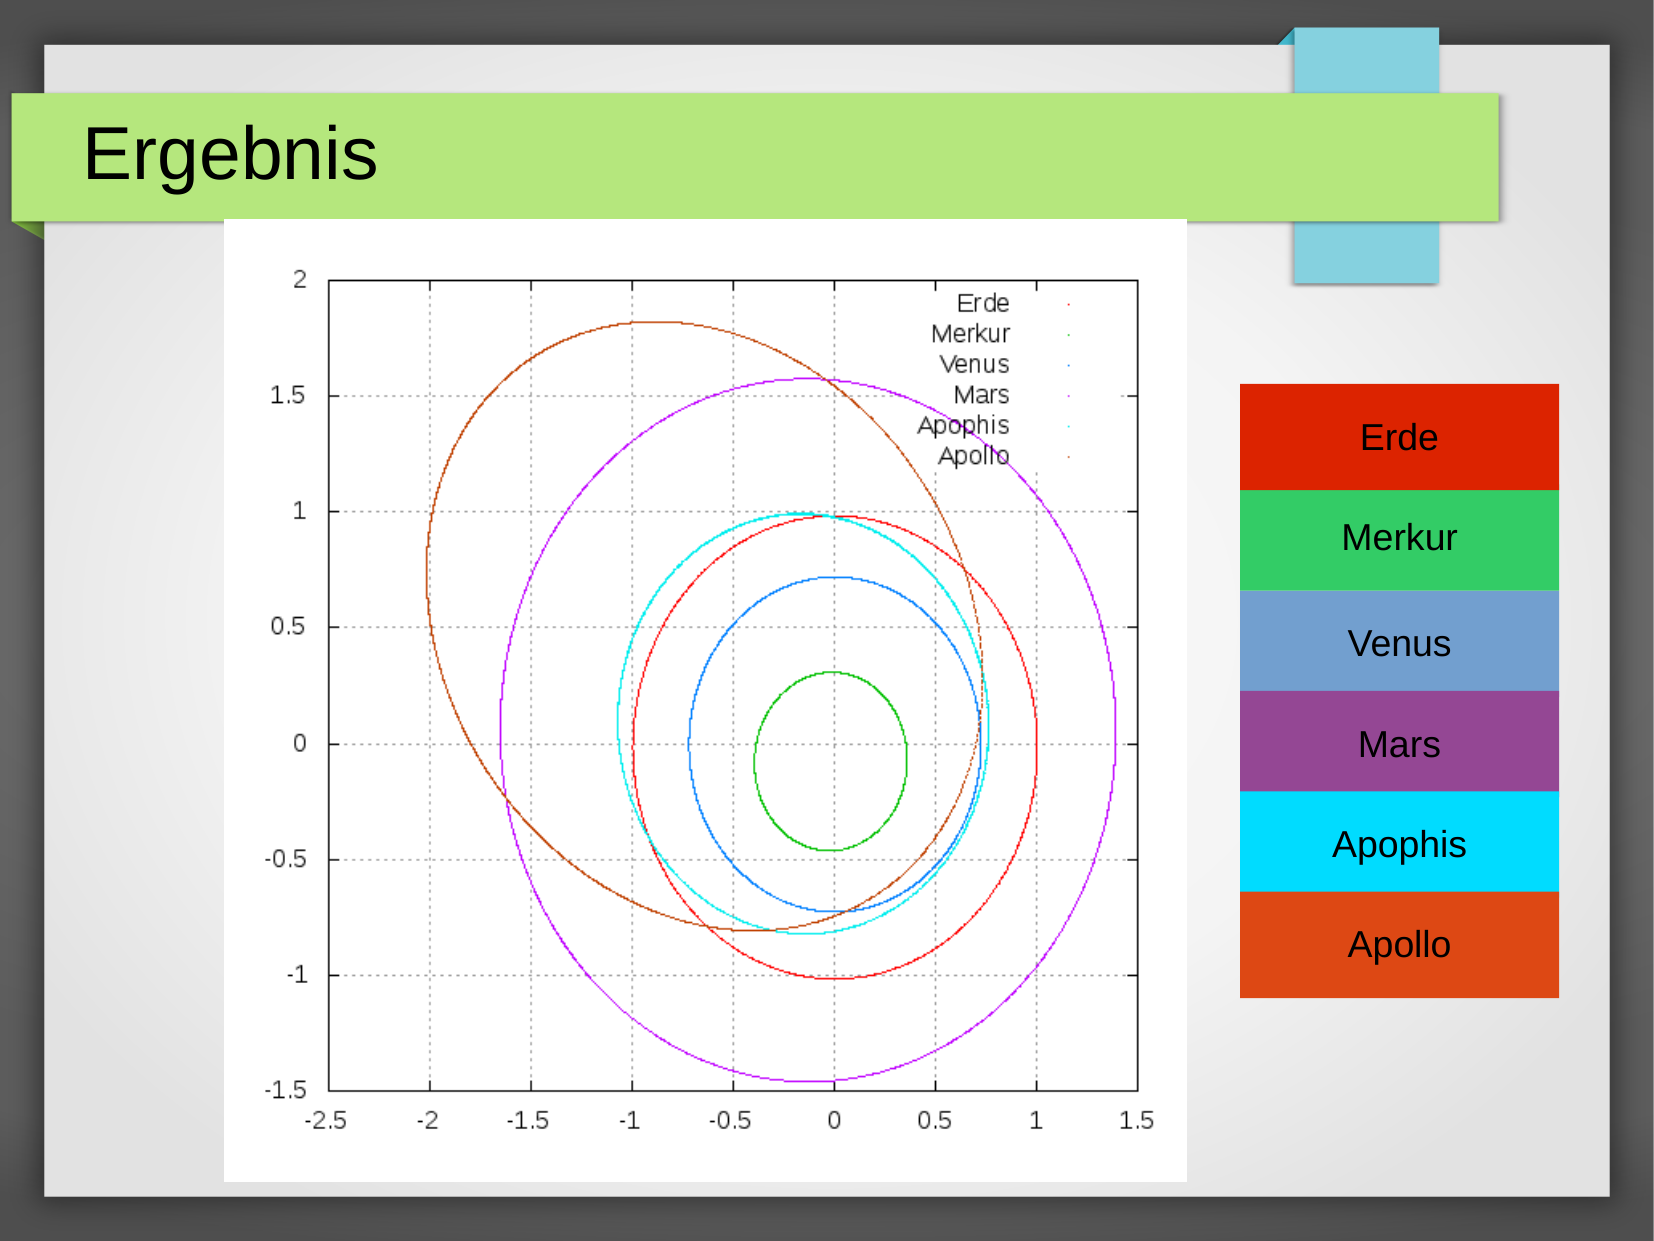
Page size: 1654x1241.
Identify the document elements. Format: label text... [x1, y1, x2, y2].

picture [0, 0, 1654, 1241]
text_box Apollo [1240, 891, 1560, 999]
title Ergebnis [82, 94, 1264, 213]
text_box Apophis [1240, 791, 1560, 891]
text_box Erde [1240, 383, 1560, 491]
text_box Merkur [1240, 491, 1560, 591]
text_box Venus [1240, 591, 1560, 690]
text_box Mars [1240, 690, 1560, 791]
